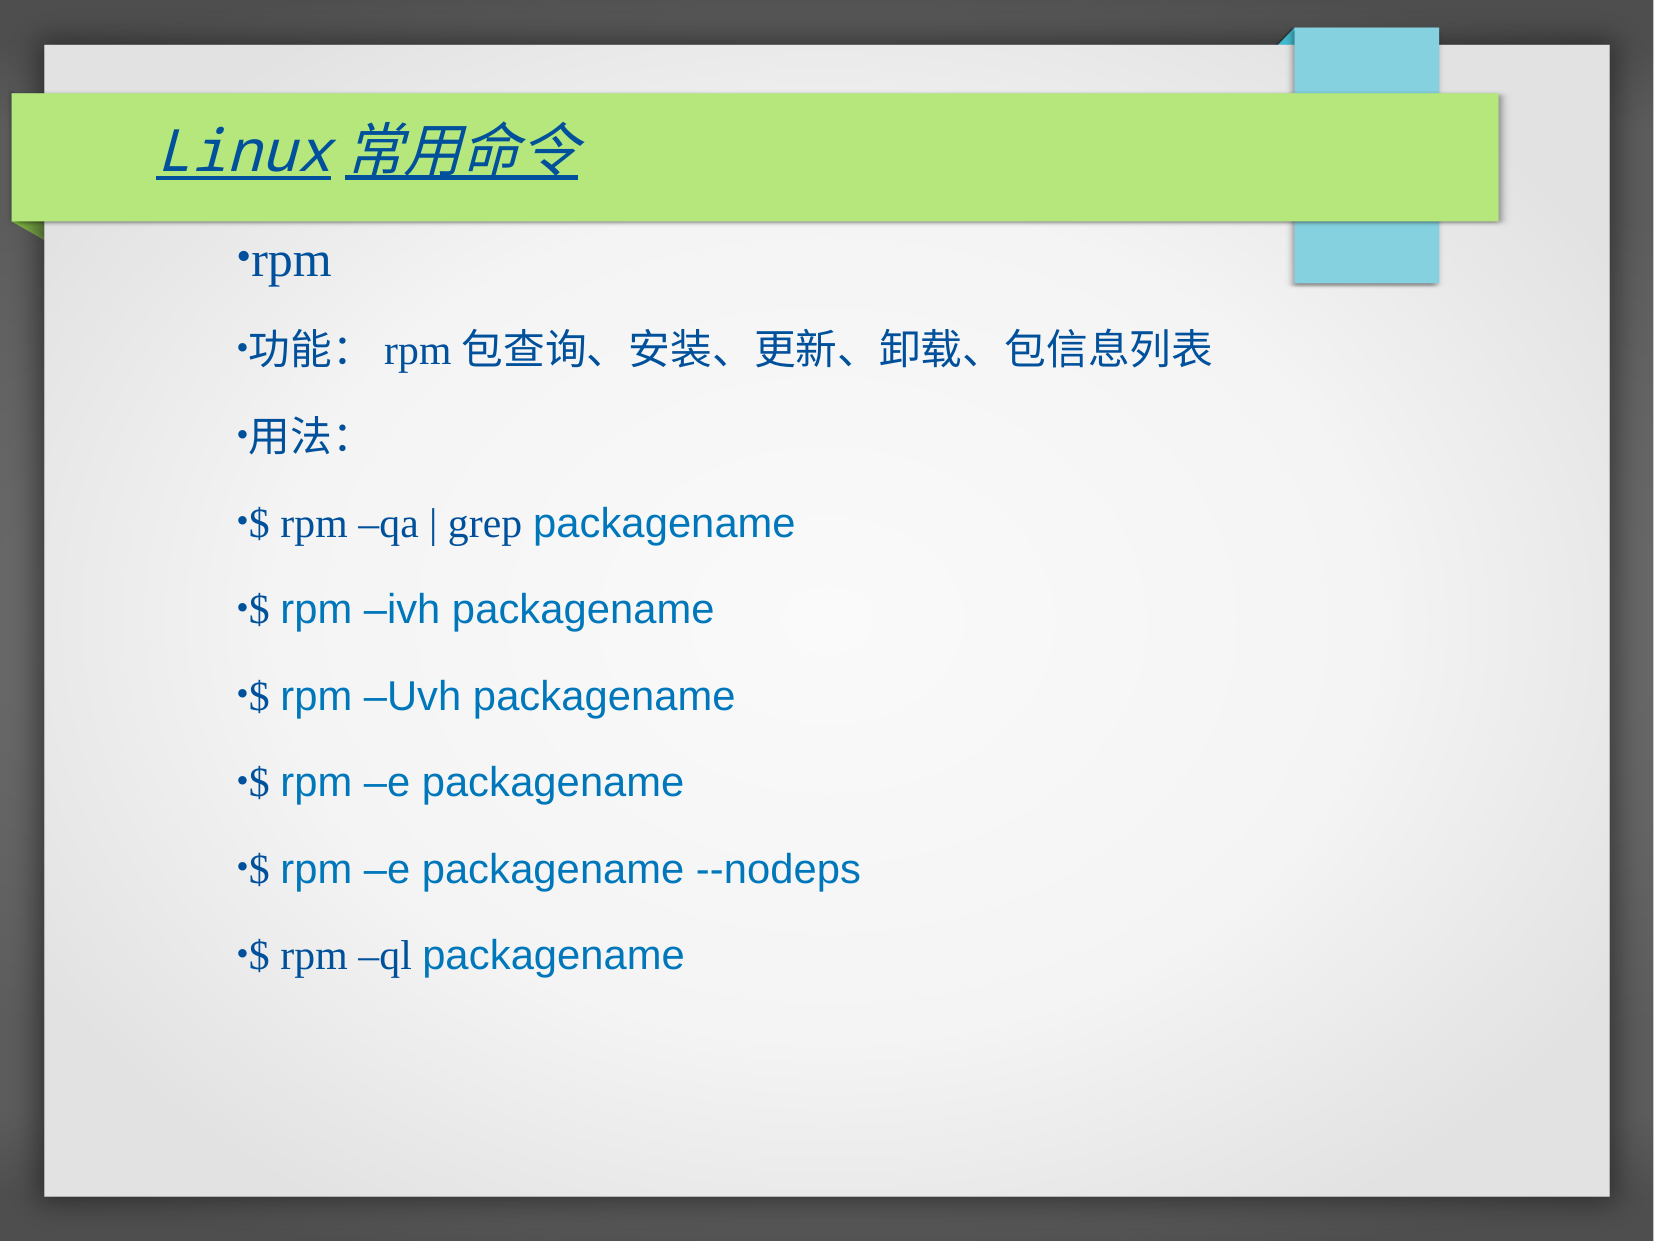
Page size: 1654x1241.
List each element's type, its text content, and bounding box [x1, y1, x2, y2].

picture [0, 0, 1654, 1241]
text_box Linux常用命令 rpm 功能：rpm包查询、安装、更新、卸载、包信息列表 用法： $ rpm –qa | grep packagename $ rpm –ivh packagename $ rpm –Uvh packagename $ rpm –e packagename $ rpm –e packagename --nodeps $ rpm –ql packagename [71, 105, 1595, 986]
